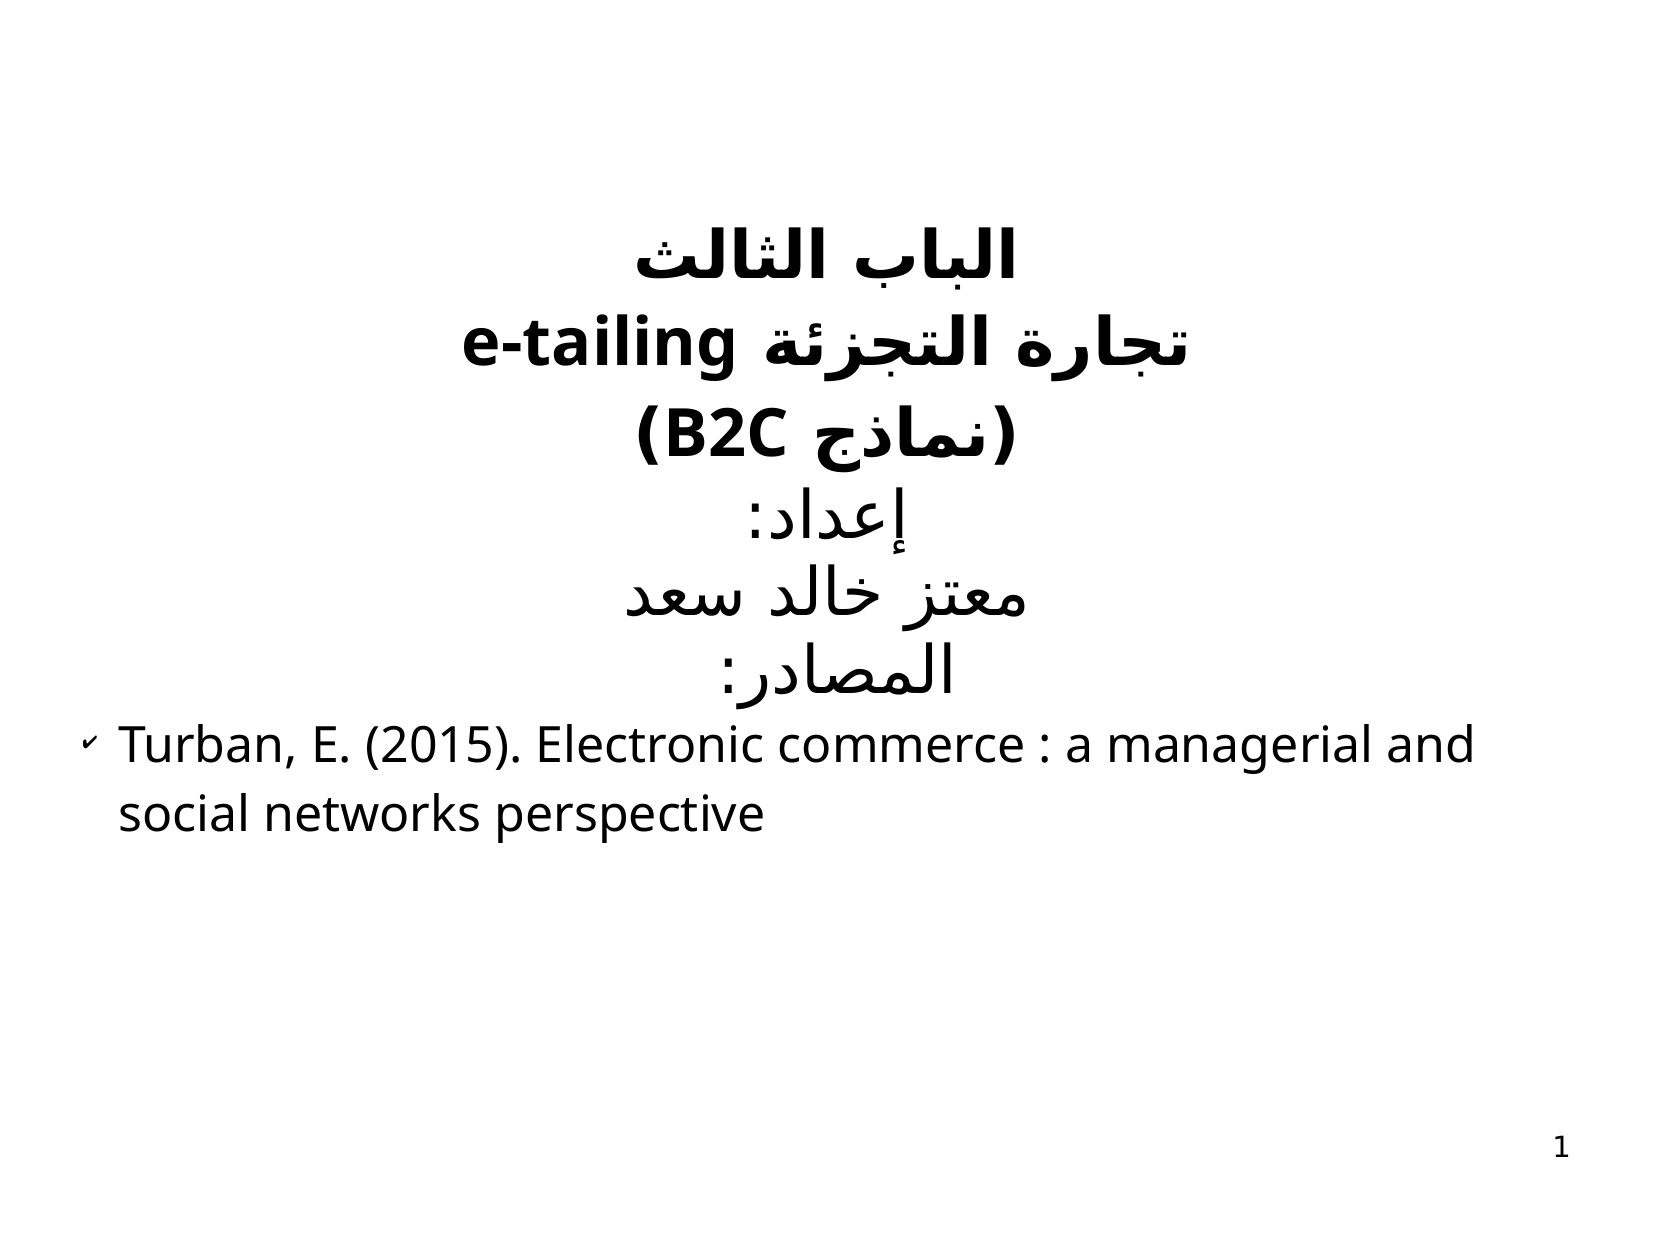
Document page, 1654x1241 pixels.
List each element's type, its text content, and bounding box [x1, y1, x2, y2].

subtitle الباب الثالث تجارة التجزئة e-tailing (نماذج B2C) إعداد: معتز خالد سعد المصادر: Turban, E. (2015). Electronic commerce : a managerial and social networks perspective [82, 78, 1571, 1076]
